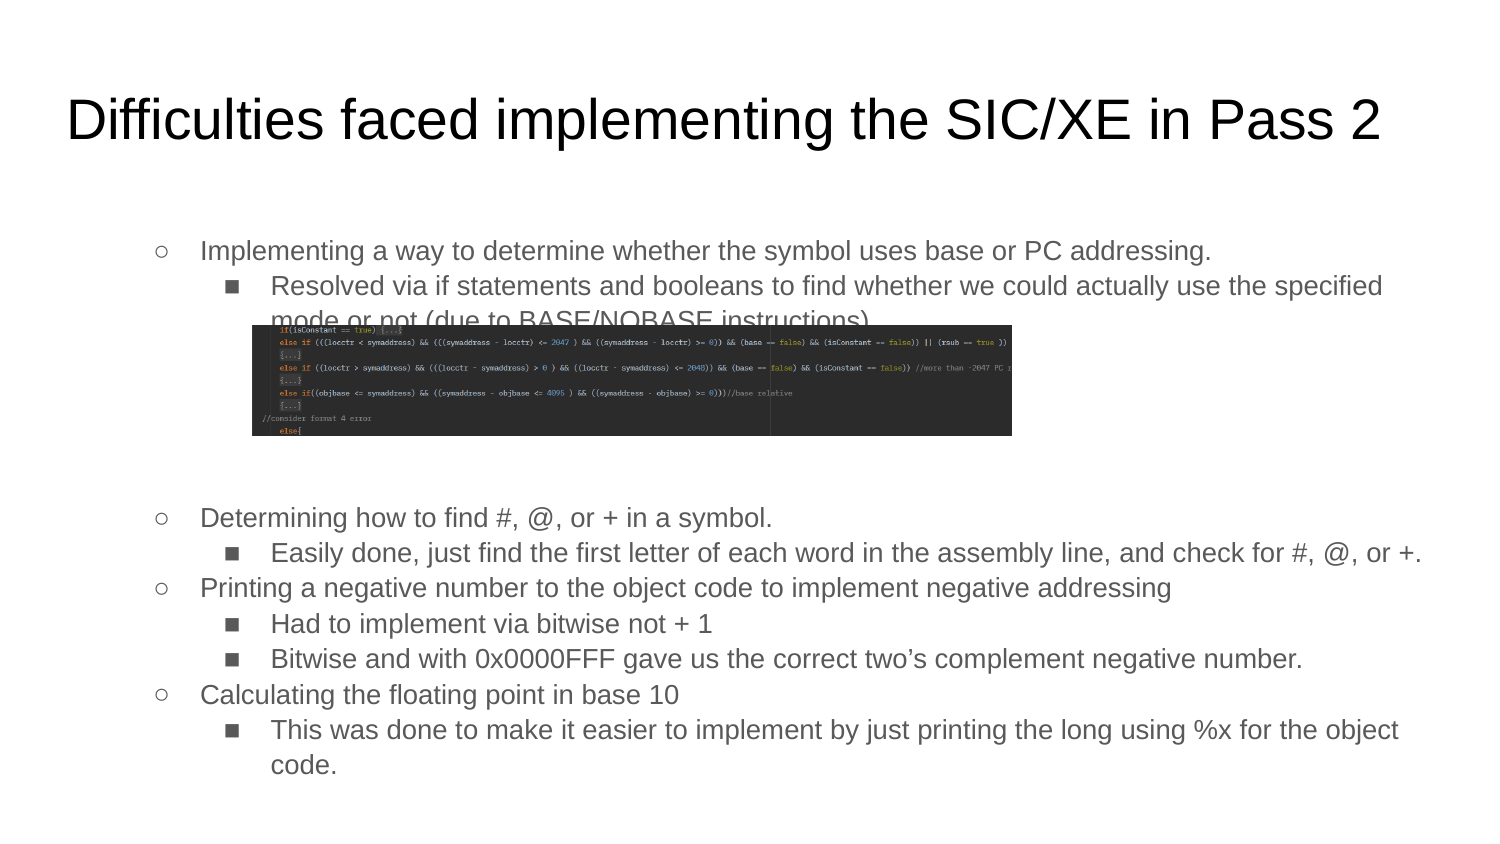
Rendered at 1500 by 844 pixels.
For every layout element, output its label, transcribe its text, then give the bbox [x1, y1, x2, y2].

title Difficulties faced implementing the SIC/XE in Pass 2 [51, 72, 1449, 167]
picture [252, 325, 1012, 436]
list Implementing a way to determine whether the symbol uses base or PC addressing. Resolved via if statements and booleans to find whether we could actually use the specified mode or not (due to BASE/NOBASE instructions). Determining how to find #, @, or + in a symbol. Easily done, just find the first letter of each word in the assembly line, and check for #, @, or +. Printing a negative number to the object code to implement negative addressing Had to implement via bitwise not + 1 Bitwise and with 0x0000FFF gave us the correct two’s complement negative number. Calculating the floating point in base 10 This was done to make it easier to implement by just printing the long using %x for the object code. [44, 152, 1442, 824]
